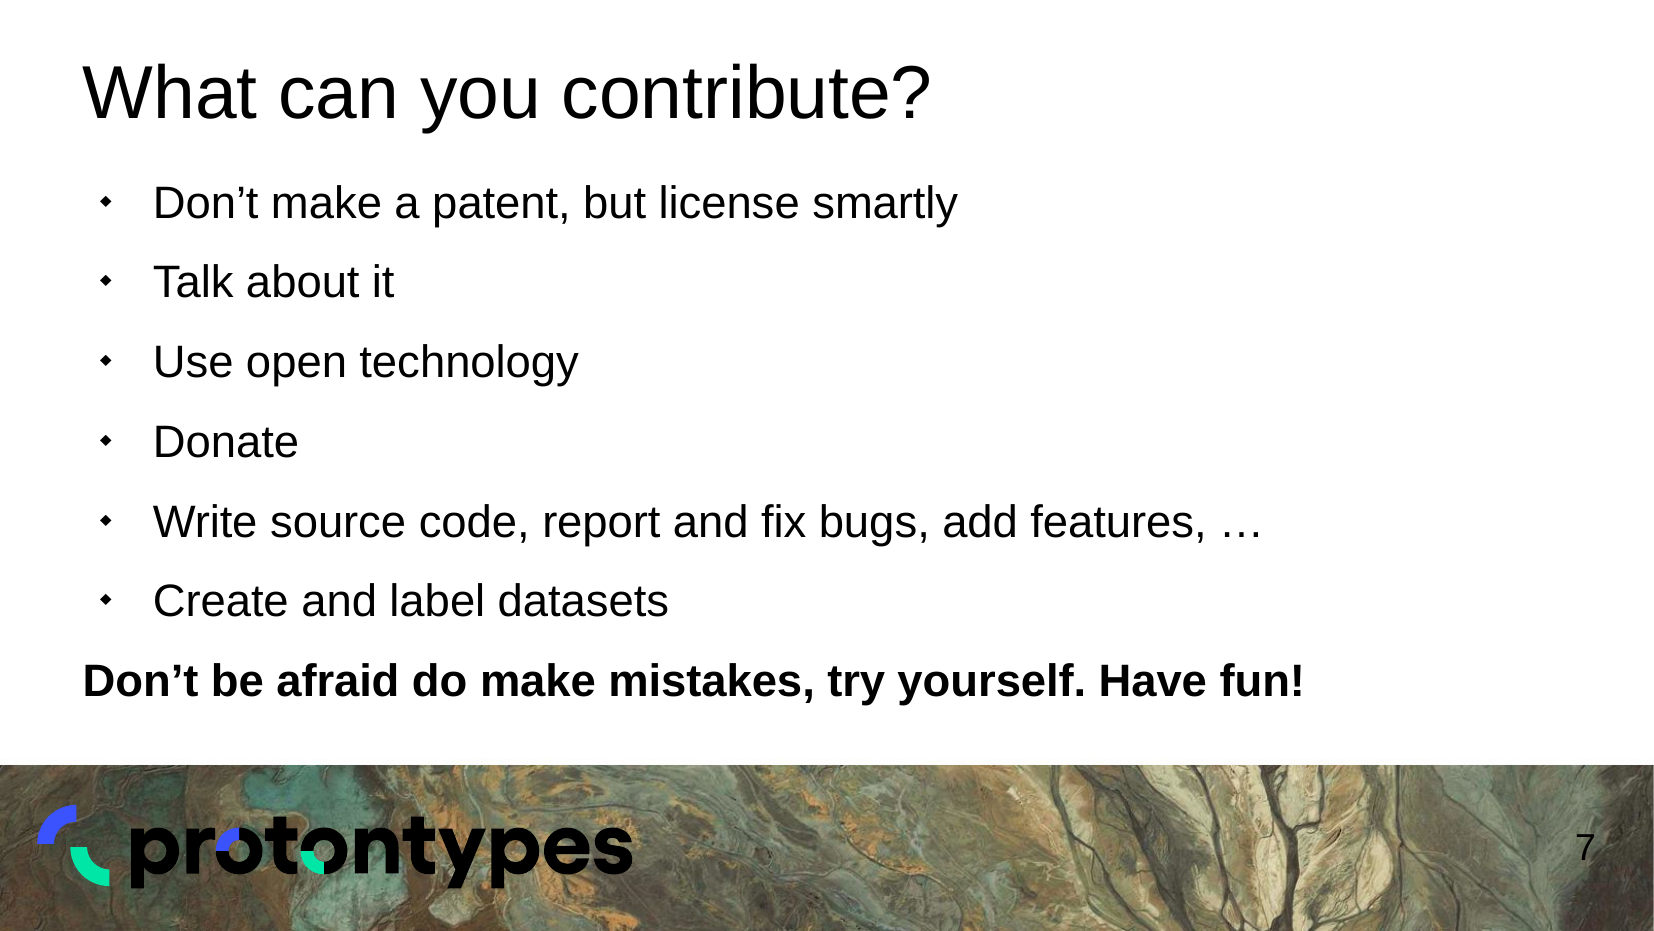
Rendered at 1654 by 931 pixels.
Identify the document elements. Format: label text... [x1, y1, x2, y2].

list Don’t make a patent, but license smartly Talk about it Use open technology Donate Write source code, report and fix bugs, add features, … Create and label datasets Don’t be afraid do make mistakes, try yourself. Have fun! [82, 177, 1571, 758]
picture [0, 0, 1654, 931]
title What can you contribute? [82, 37, 1571, 148]
